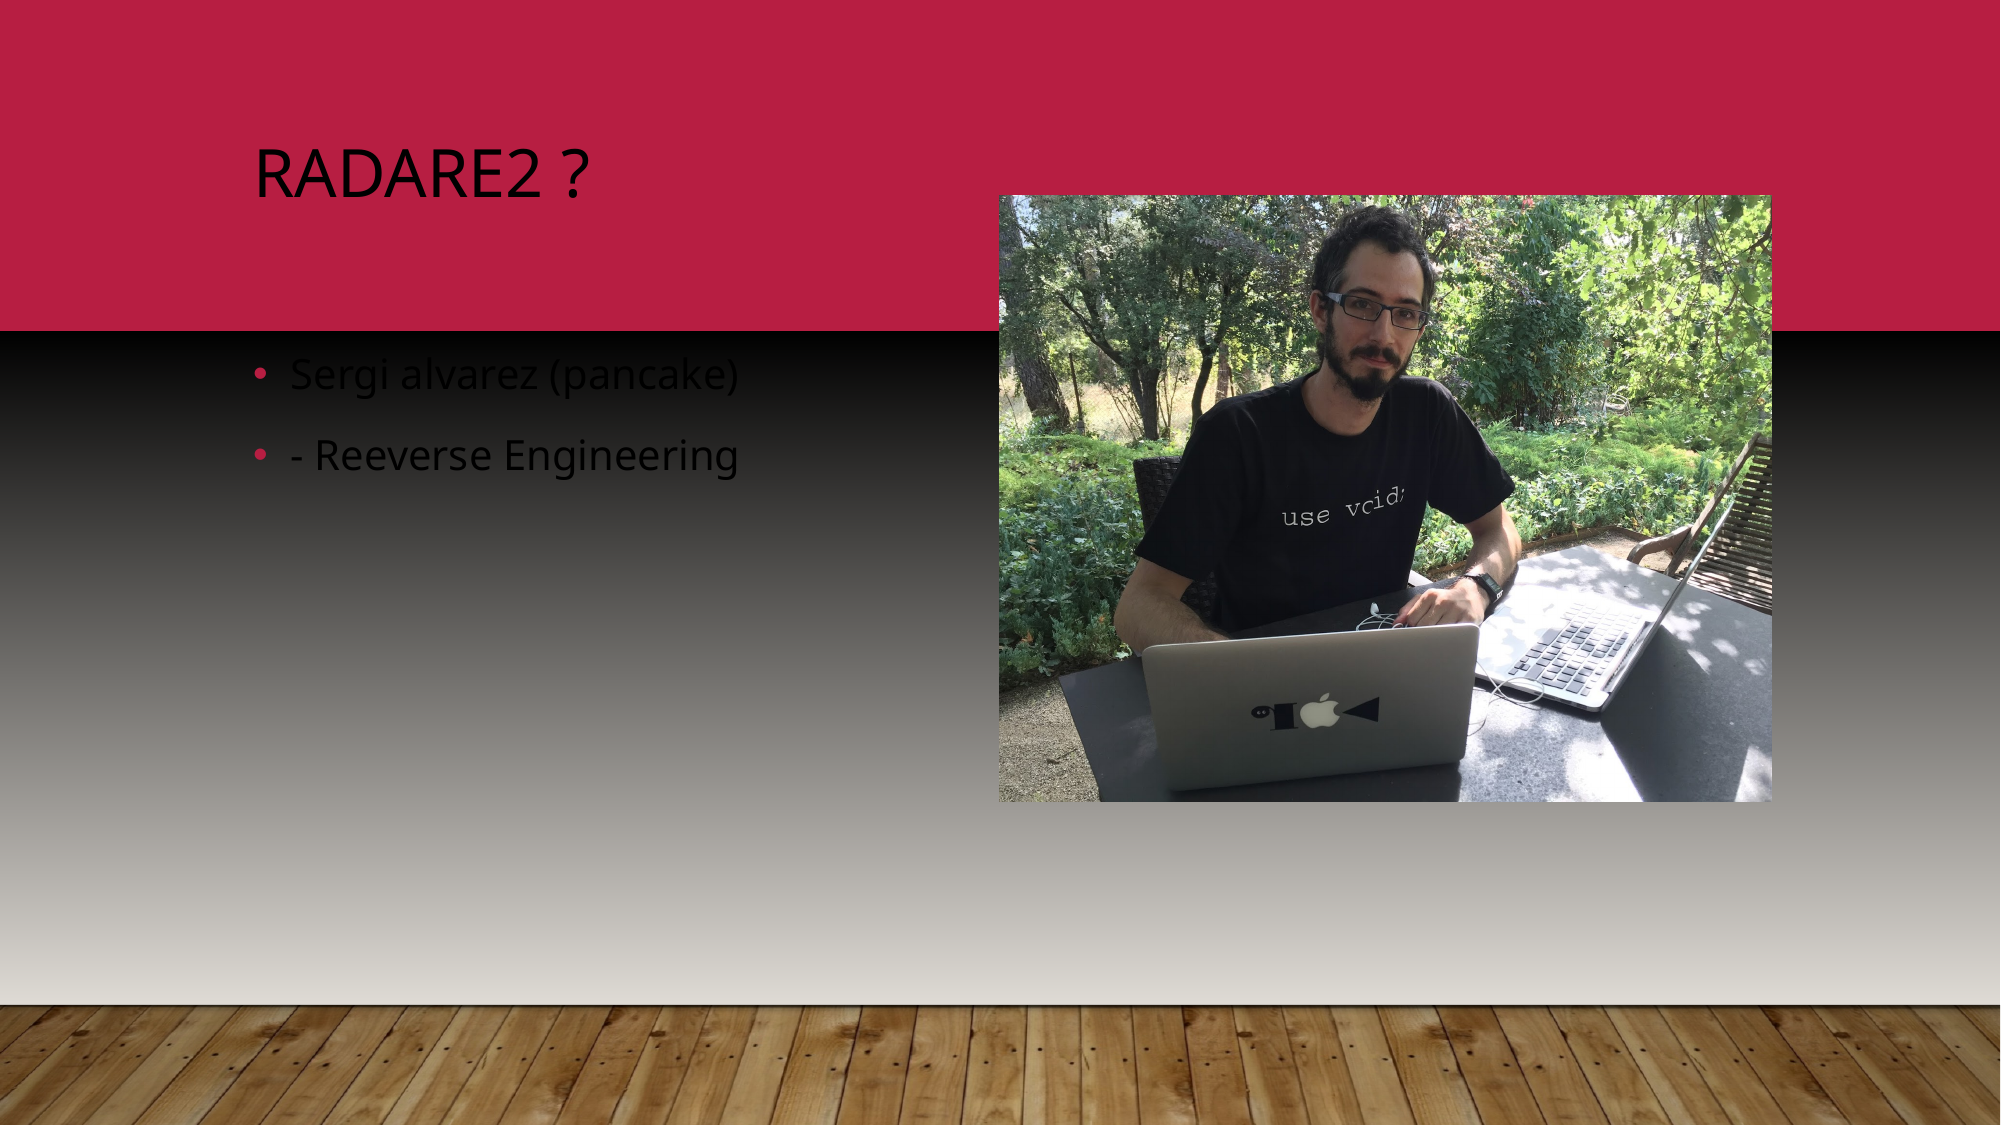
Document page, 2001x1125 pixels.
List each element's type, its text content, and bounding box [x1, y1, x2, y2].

title RADARE2 ? [238, 131, 924, 305]
picture [999, 195, 1772, 802]
list Sergi alvarez (pancake) - Reeverse Engineering [238, 330, 923, 897]
picture [0, 1005, 2000, 1125]
text_box [0, 0, 2000, 1005]
